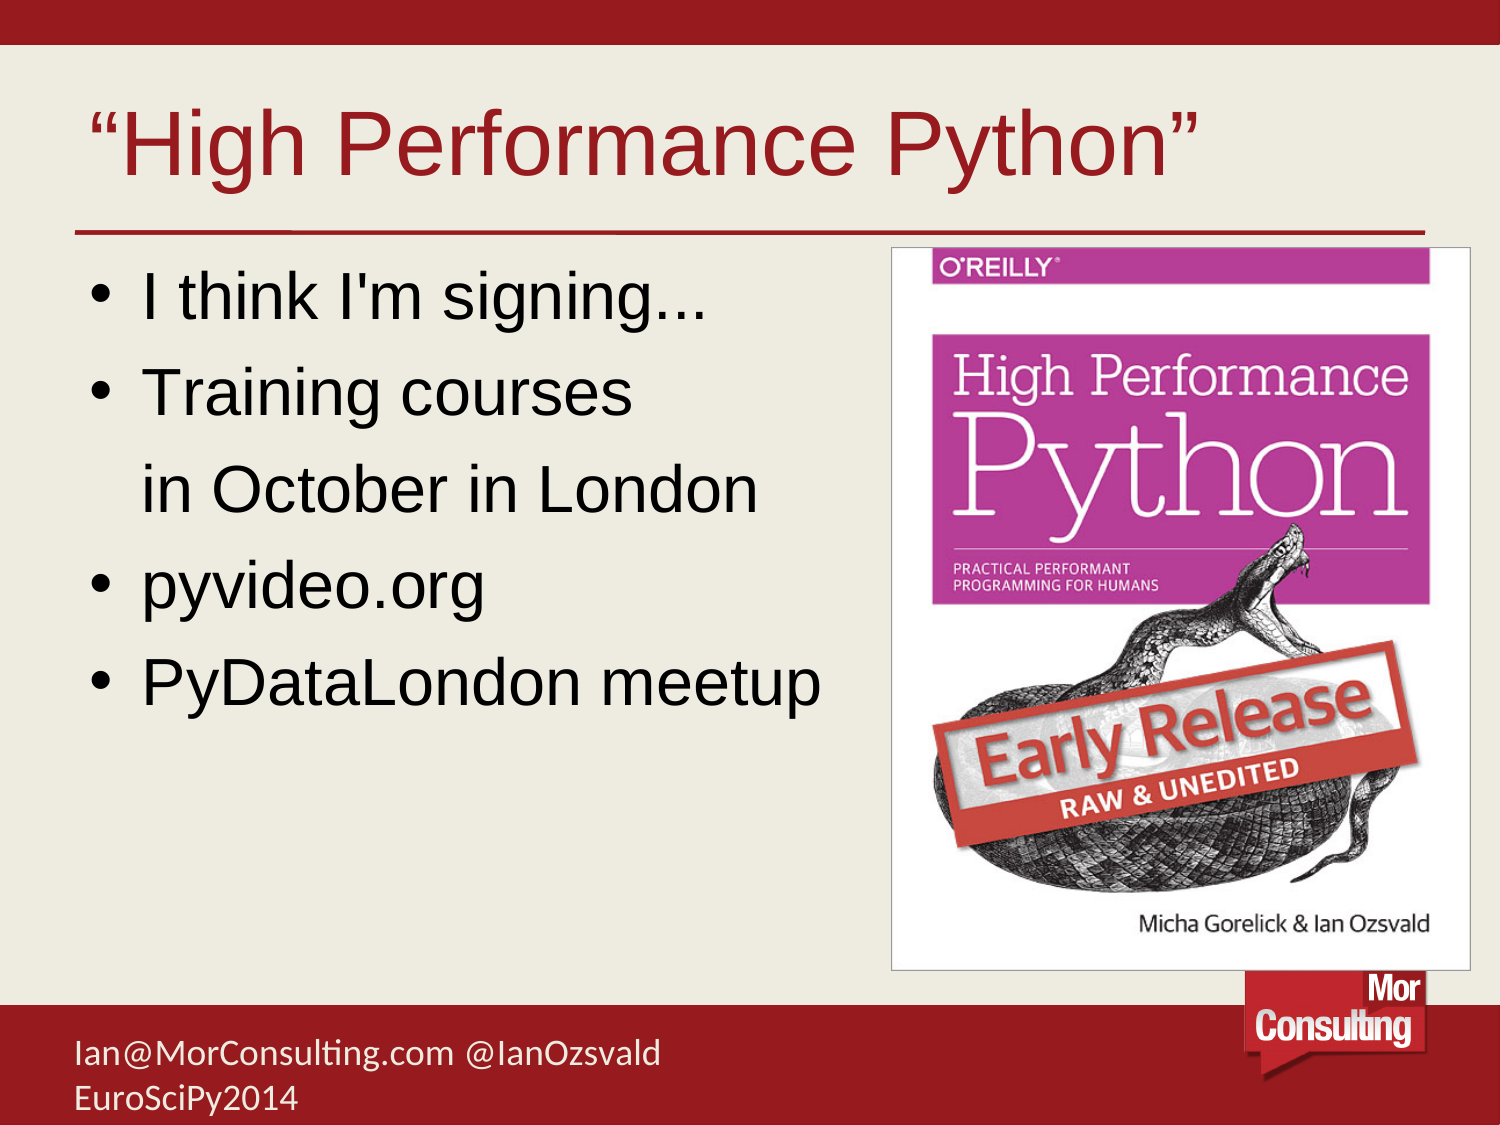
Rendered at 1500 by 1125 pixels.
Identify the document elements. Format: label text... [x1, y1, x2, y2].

picture [891, 247, 1471, 1089]
text_box “High Performance Python” [75, 45, 1426, 233]
text_box I think I'm signing... Training courses in October in London pyvideo.org PyDataLondon meetup [75, 244, 1426, 928]
